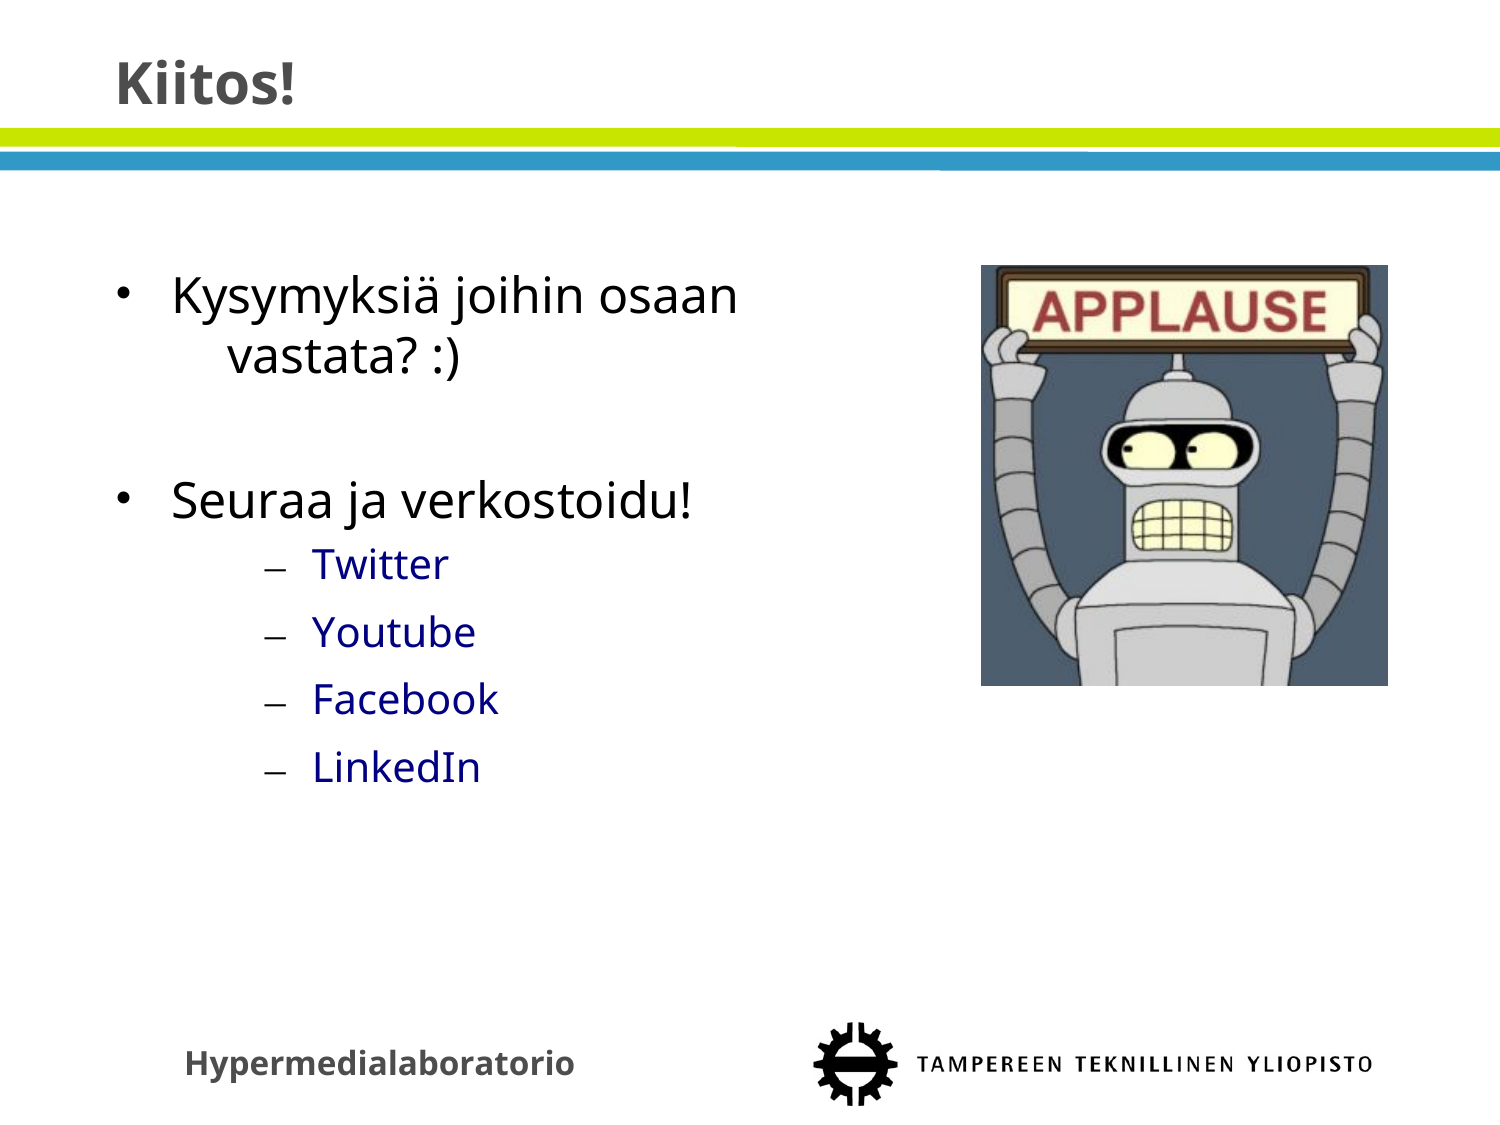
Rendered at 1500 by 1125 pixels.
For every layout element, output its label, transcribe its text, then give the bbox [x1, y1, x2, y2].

list Kysymyksiä joihin osaan vastata? :) Seuraa ja verkostoidu! Twitter Youtube Facebook LinkedIn [100, 255, 975, 1012]
picture [813, 1022, 1377, 1106]
picture [981, 265, 1388, 686]
title Kiitos! [100, 3, 1100, 159]
